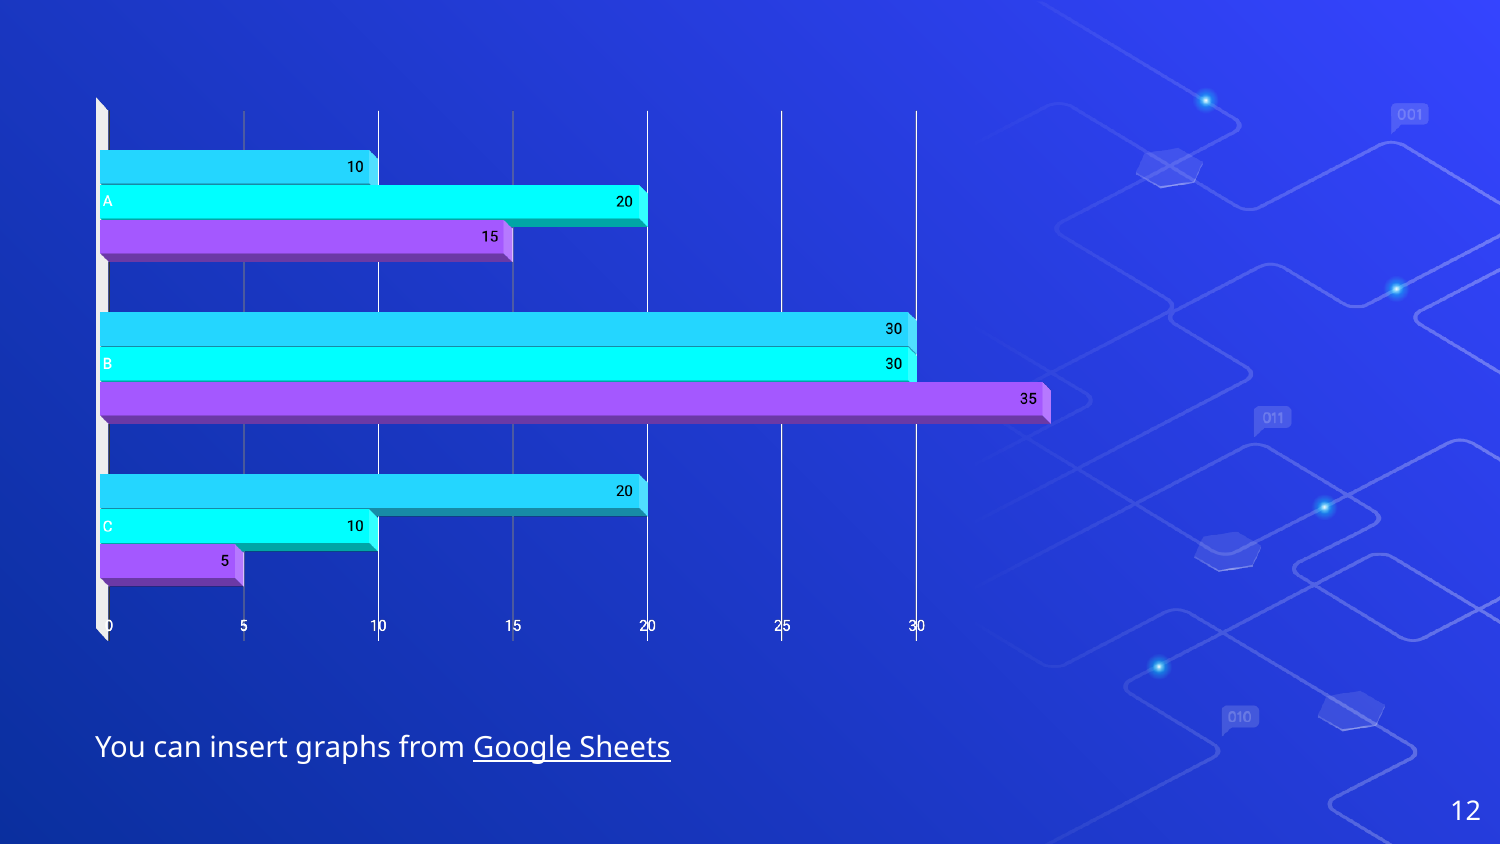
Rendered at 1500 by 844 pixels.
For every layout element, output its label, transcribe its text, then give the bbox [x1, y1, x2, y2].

slide_number <number> [1391, 779, 1482, 844]
list You can insert graphs from Google Sheets [95, 722, 1102, 808]
picture [0, 0, 1500, 844]
